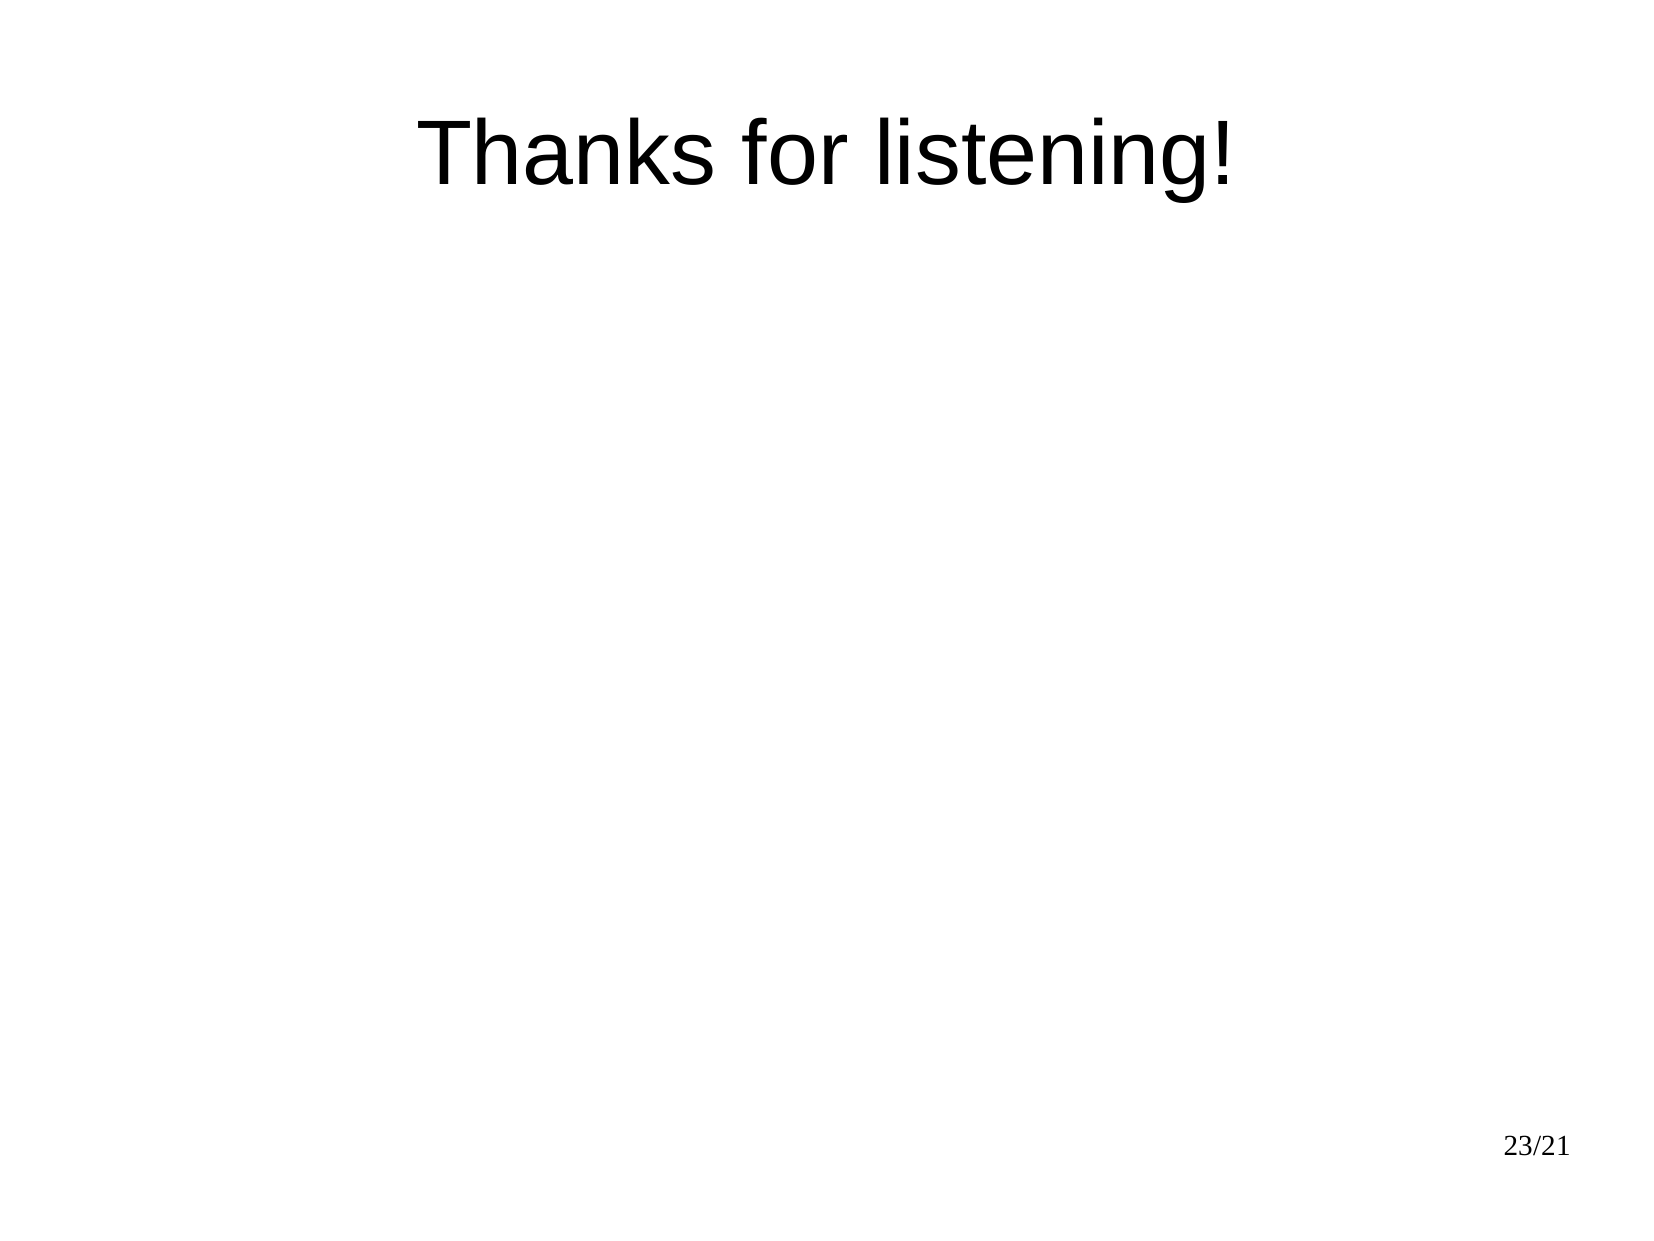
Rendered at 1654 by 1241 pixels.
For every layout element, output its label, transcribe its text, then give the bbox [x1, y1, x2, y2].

title Thanks for listening! [82, 49, 1571, 257]
